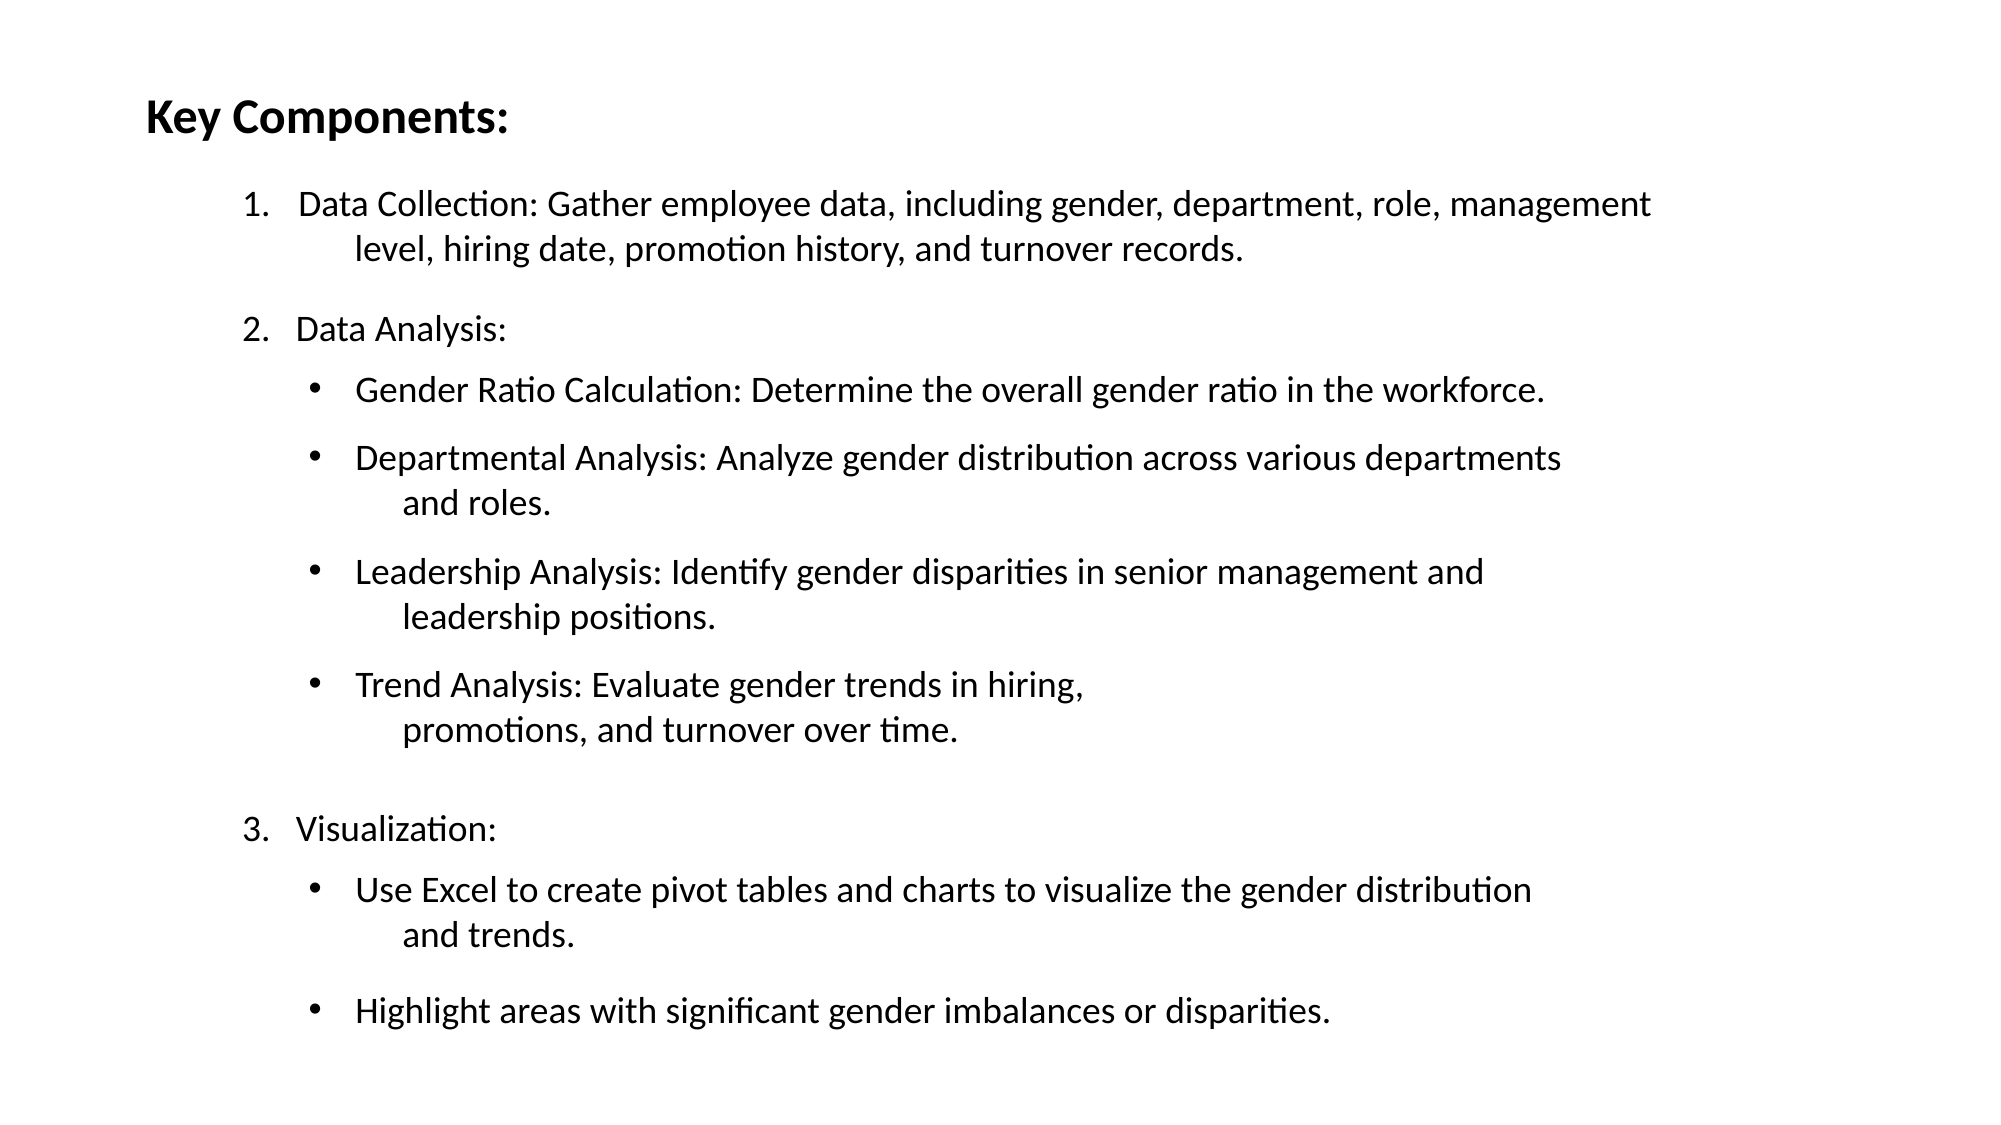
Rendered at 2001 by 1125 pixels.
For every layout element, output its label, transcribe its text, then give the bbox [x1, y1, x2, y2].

text_box Departmental Analysis: Analyze gender distribution across various departments and roles. [293, 425, 1635, 532]
text_box Trend Analysis: Evaluate gender trends in hiring, promotions, and turnover over time. [293, 652, 1295, 759]
text_box Data Collection: Gather employee data, including gender, department, role, management level, hiring date, promotion history, and turnover records. [227, 171, 1670, 278]
text_box Key Components: [131, 76, 1133, 152]
text_box Use Excel to create pivot tables and charts to visualize the gender distribution and trends. [293, 857, 1608, 964]
text_box 2. Data Analysis: [227, 296, 1229, 358]
text_box Highlight areas with significant gender imbalances or disparities. [293, 978, 1608, 1039]
text_box Gender Ratio Calculation: Determine the overall gender ratio in the workforce. [293, 357, 1608, 418]
text_box Leadership Analysis: Identify gender disparities in senior management and leadership positions. [293, 539, 1608, 646]
text_box 3. Visualization: [227, 796, 1229, 858]
